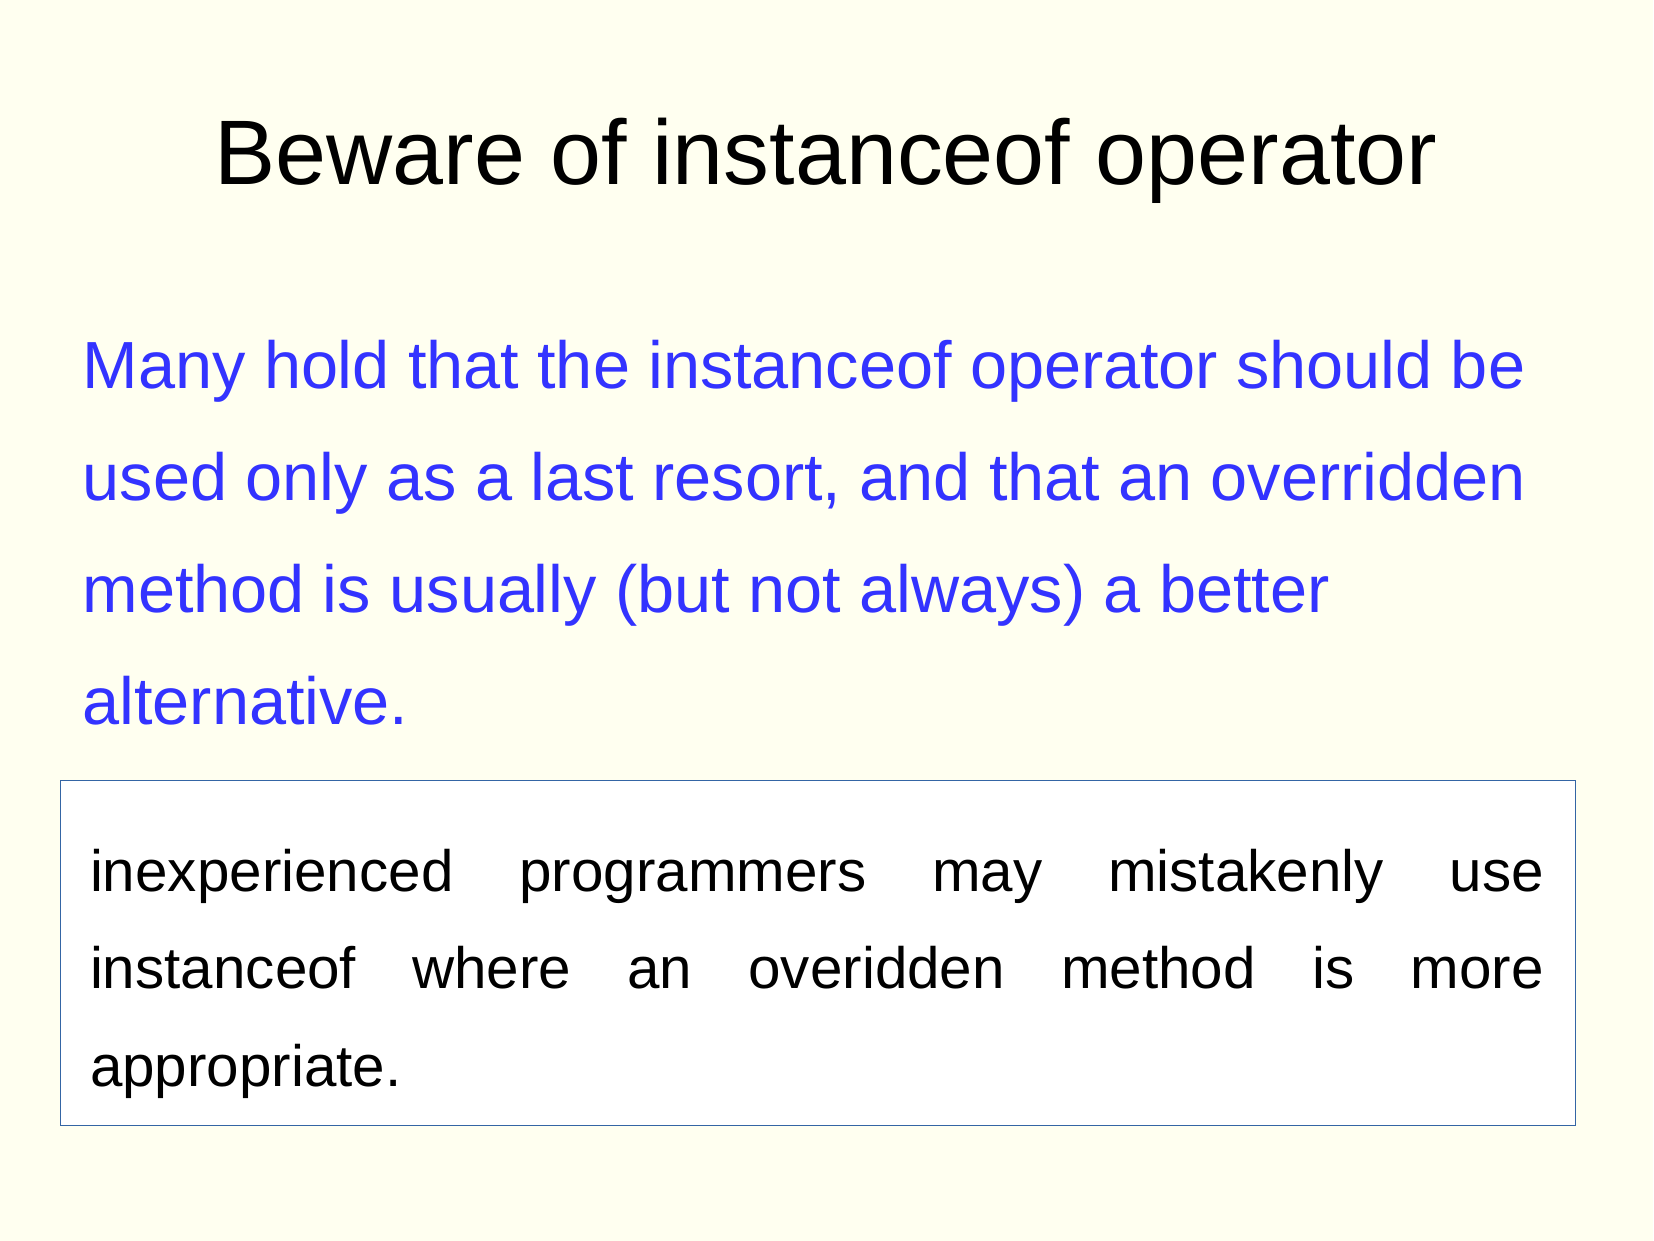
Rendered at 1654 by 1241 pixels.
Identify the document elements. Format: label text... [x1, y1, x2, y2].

title Beware of instanceof operator [82, 49, 1571, 257]
text_box inexperienced programmers may mistakenly use instanceof where an overidden method is more appropriate. [60, 780, 1576, 1126]
list Many hold that the instanceof operator should be used only as a last resort, and that an overridden method is usually (but not always) a better alternative. [82, 290, 1571, 780]
